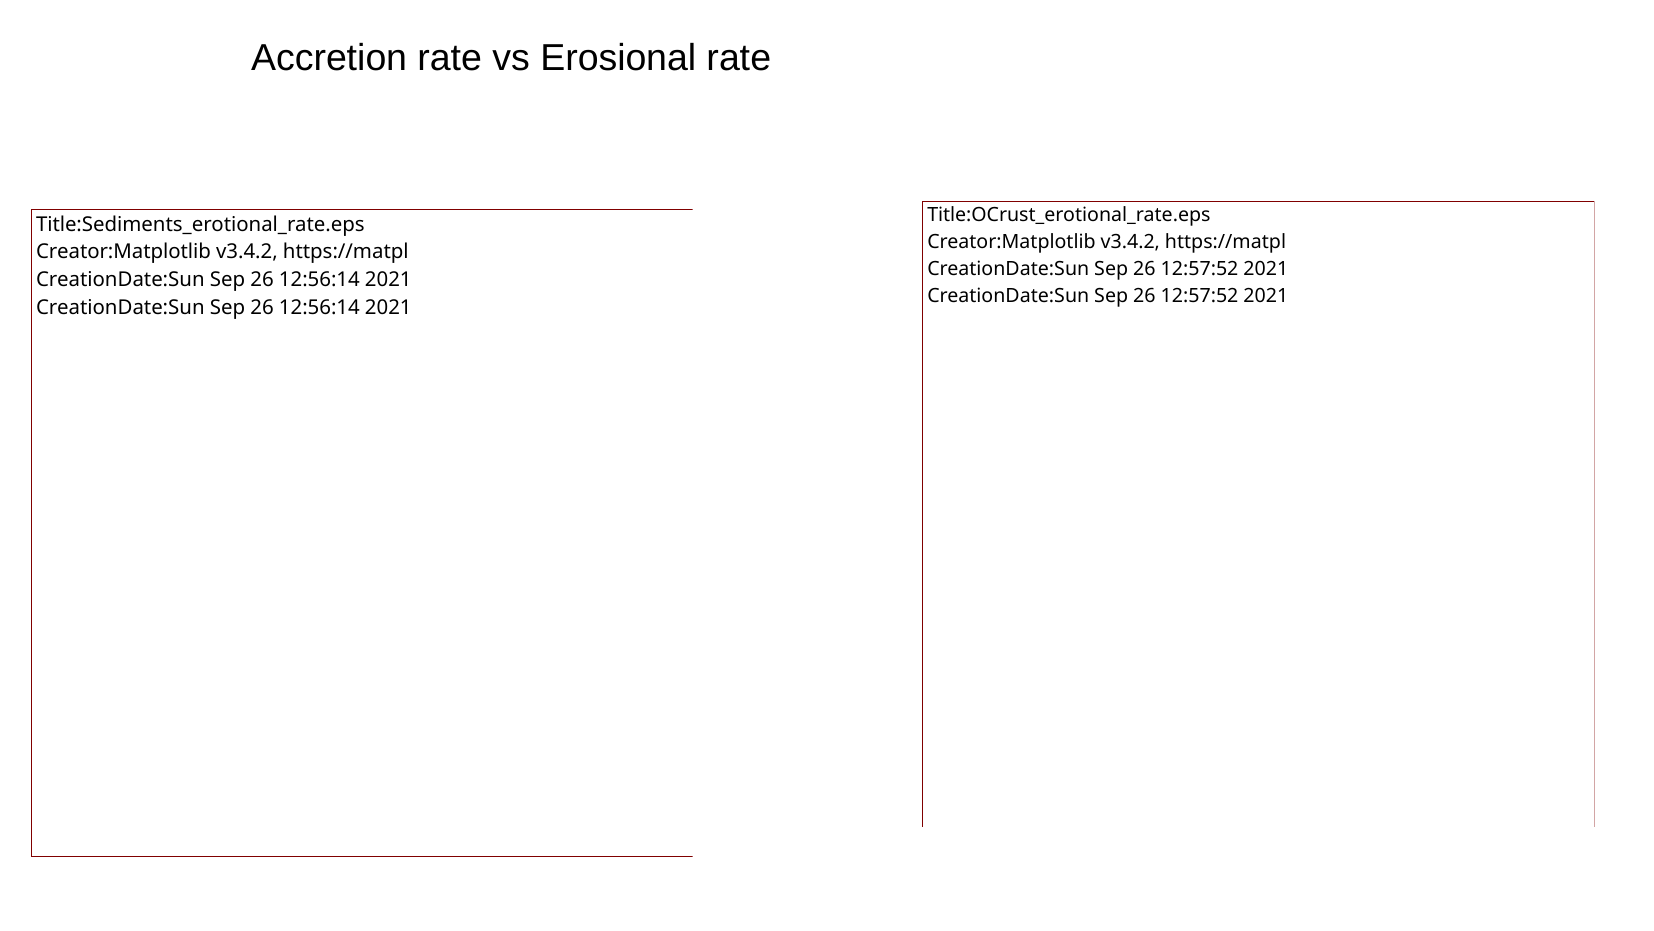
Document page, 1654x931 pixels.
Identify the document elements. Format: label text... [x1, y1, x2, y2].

text_box Accretion rate vs Erosional rate [236, 29, 1270, 87]
picture [921, 199, 1595, 827]
picture [29, 208, 693, 857]
